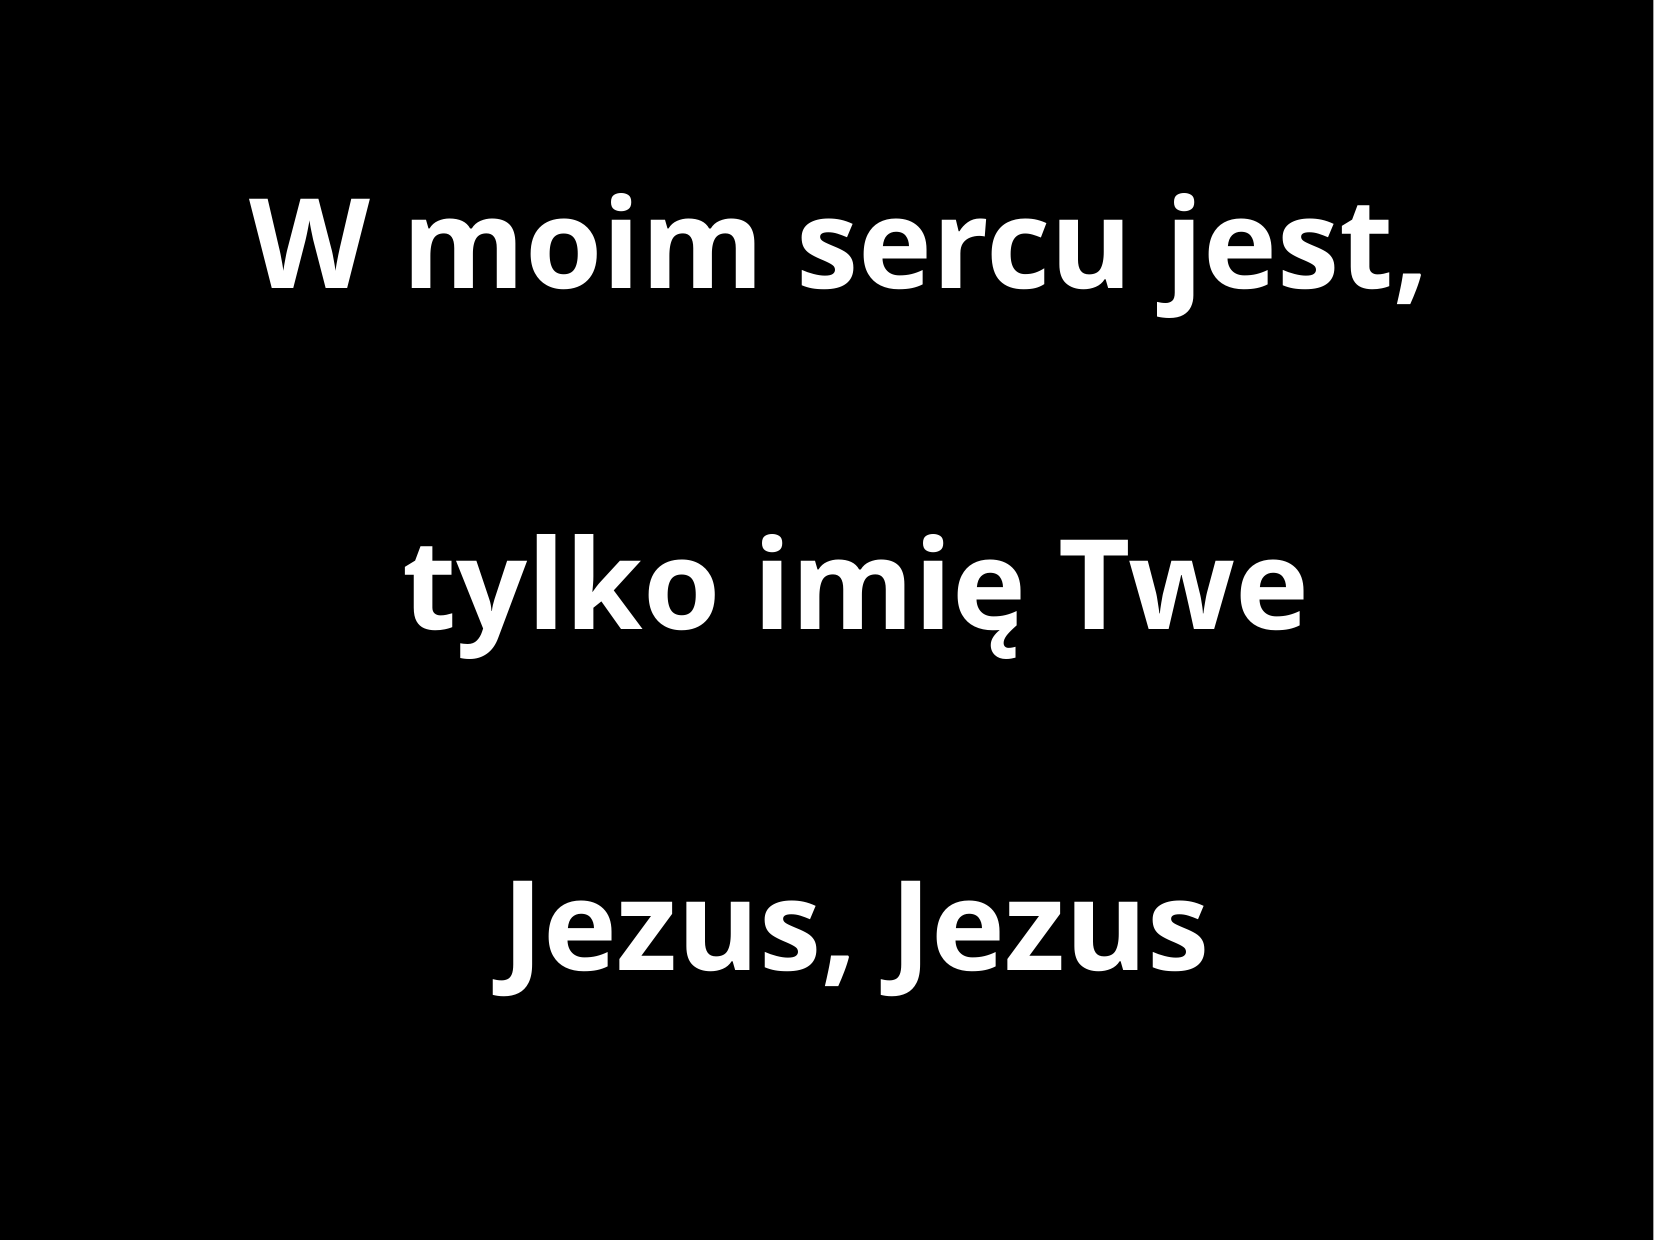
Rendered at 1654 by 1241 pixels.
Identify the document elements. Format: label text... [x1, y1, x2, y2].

text_box W moim sercu jest, tylko imię Twe Jezus, Jezus [177, 147, 1536, 1241]
